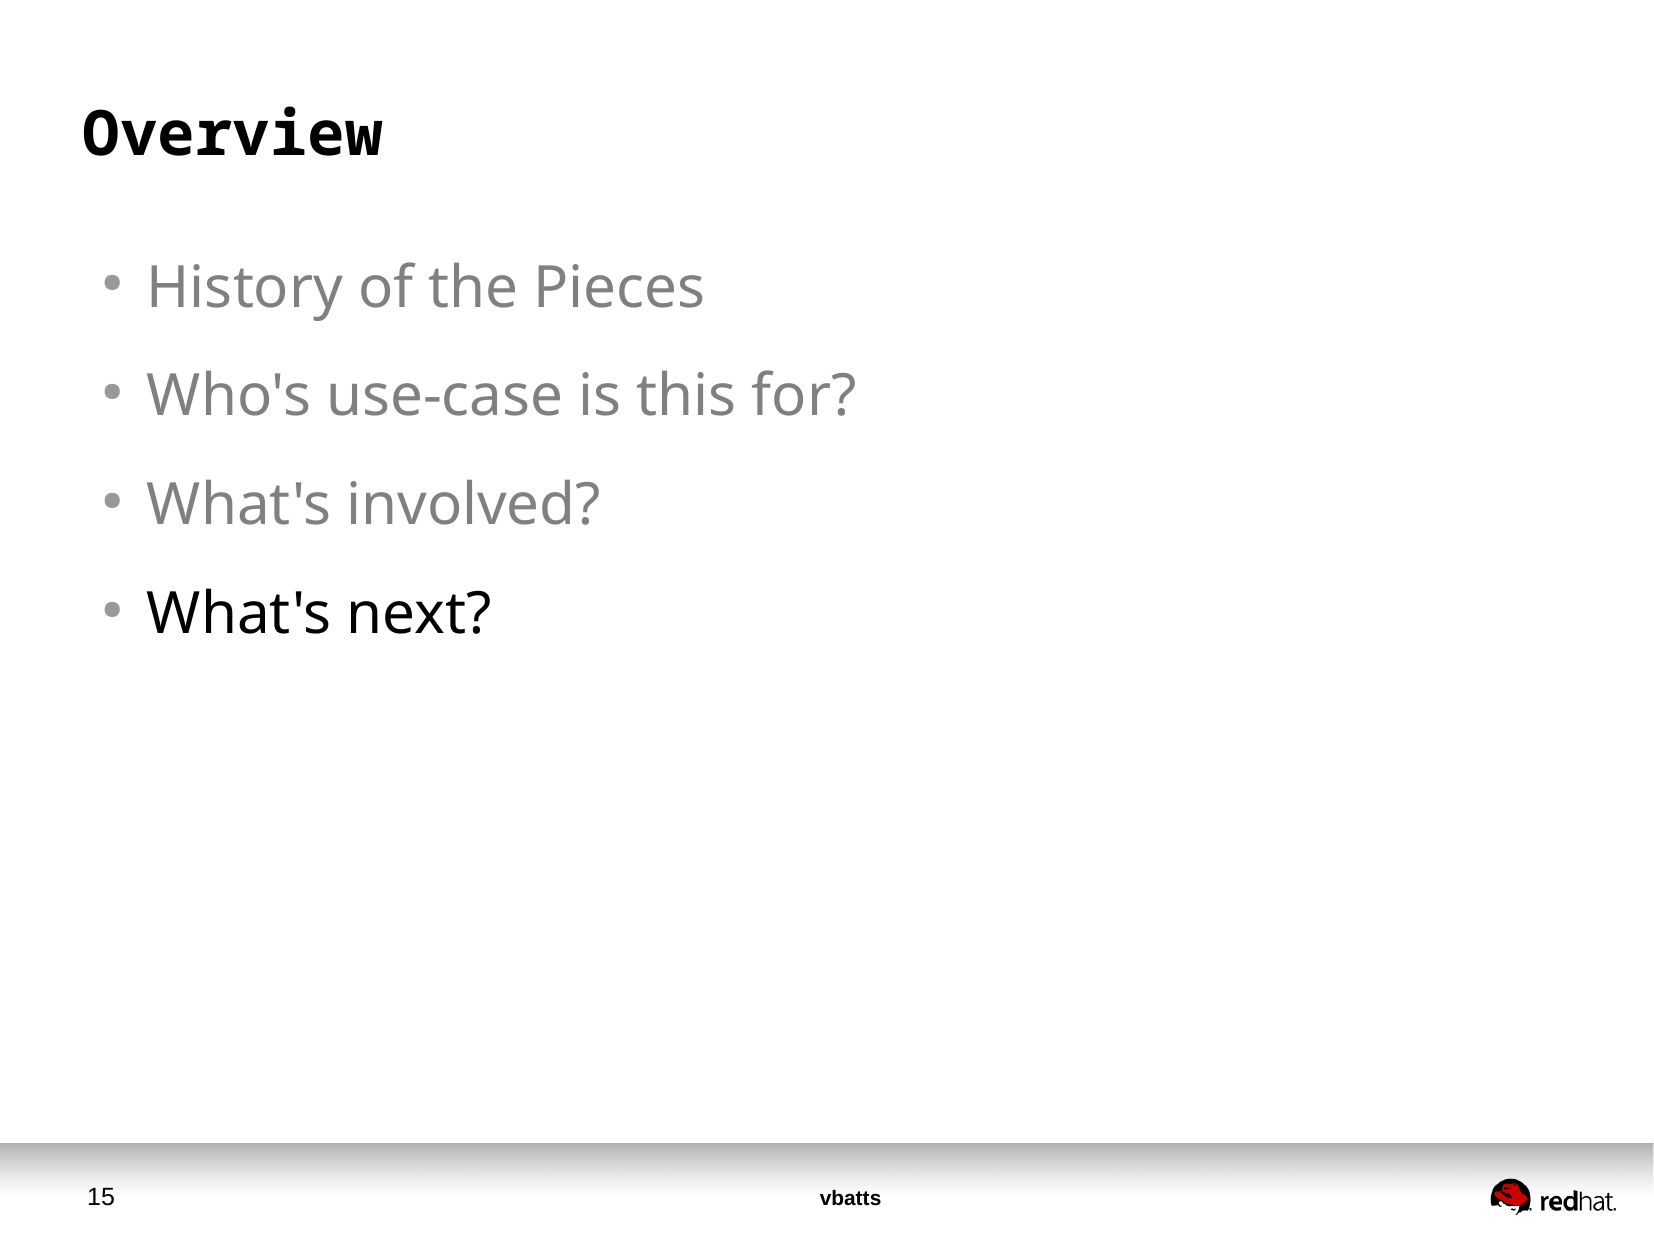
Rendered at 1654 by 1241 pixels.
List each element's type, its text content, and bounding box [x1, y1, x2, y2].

list History of the Pieces Who's use-case is this for? What's involved? What's next? [86, 244, 1576, 950]
picture [0, 1143, 1654, 1241]
title Overview [82, 37, 1571, 226]
